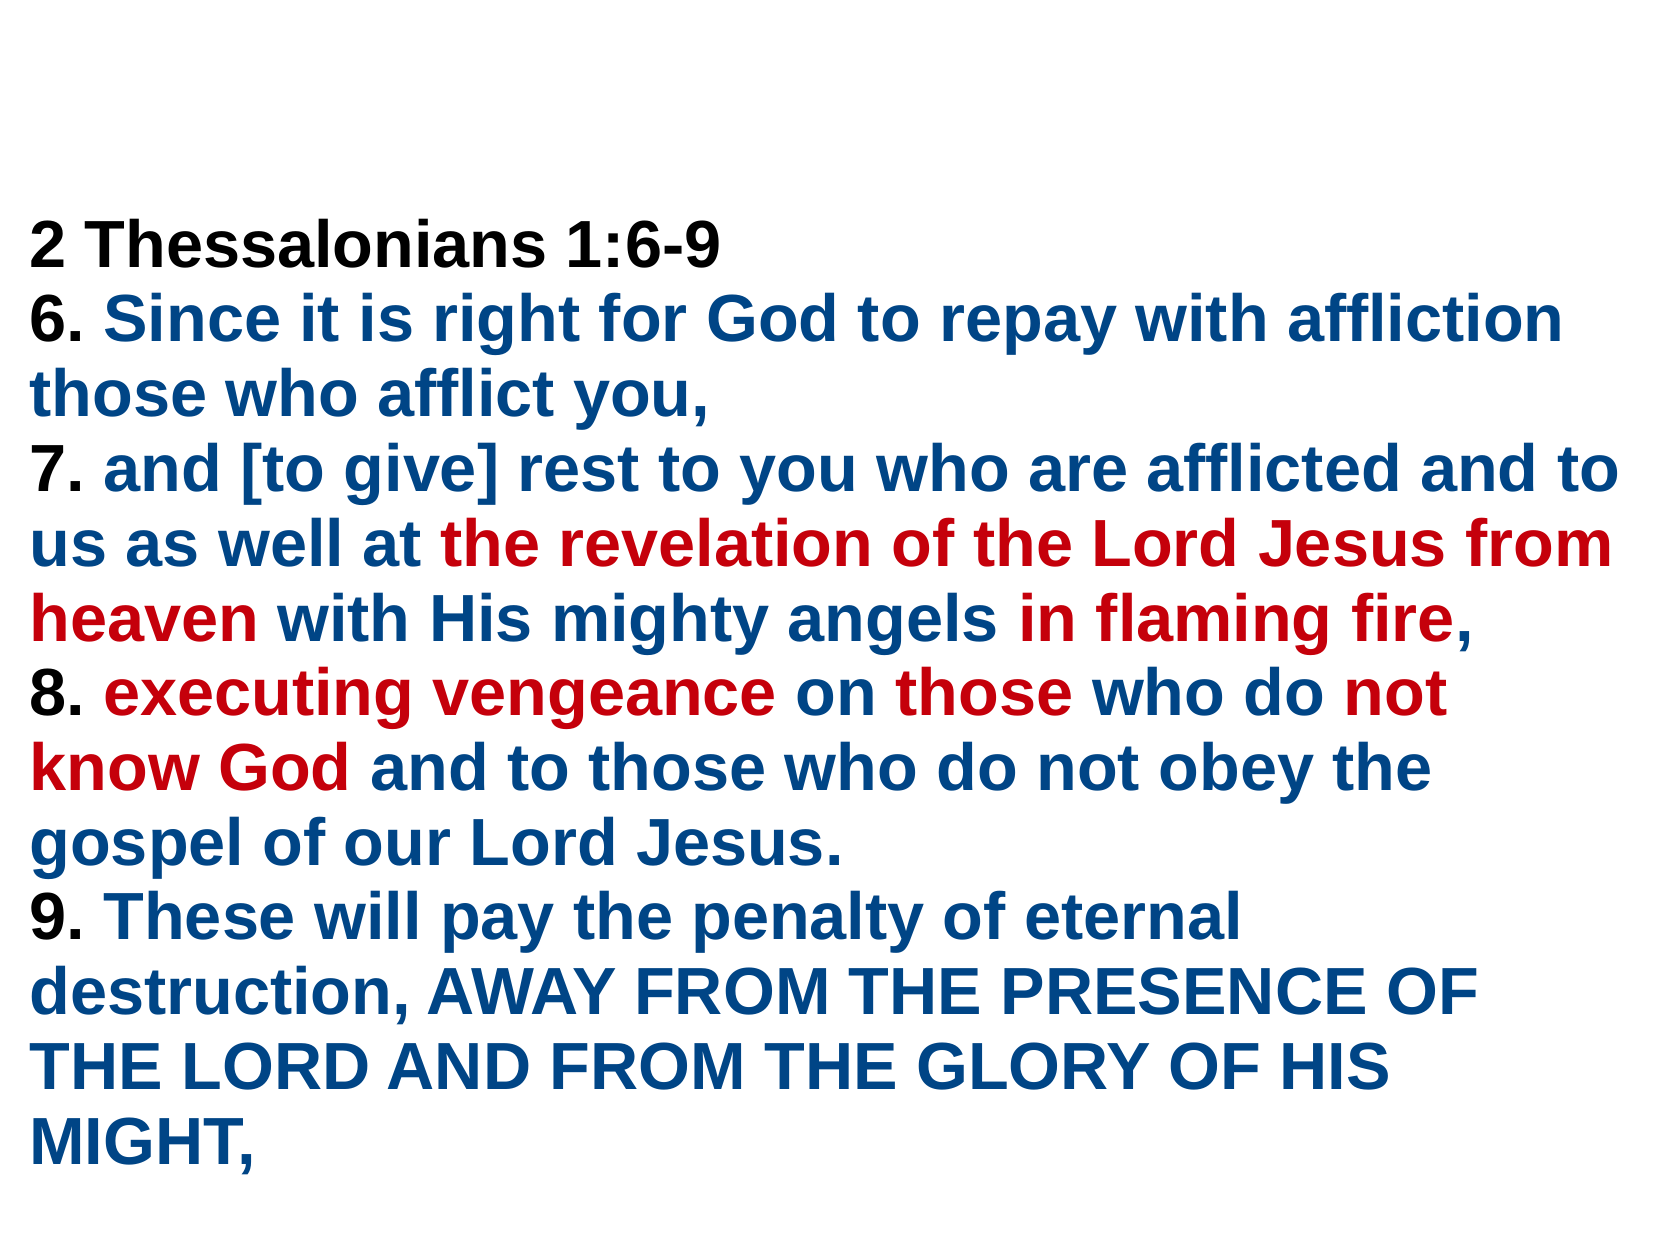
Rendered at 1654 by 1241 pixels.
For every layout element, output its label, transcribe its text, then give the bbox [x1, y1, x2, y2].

list 2 Thessalonians 1:6-9 6. Since it is right for God to repay with affliction those who afflict you, 7. and [to give] rest to you who are afflicted and to us as well at the revelation of the Lord Jesus from heaven with His mighty angels in flaming fire, 8. executing vengeance on those who do not know God and to those who do not obey the gospel of our Lord Jesus. 9. These will pay the penalty of eternal destruction, AWAY FROM THE PRESENCE OF THE LORD AND FROM THE GLORY OF HIS MIGHT, [29, 206, 1625, 1241]
